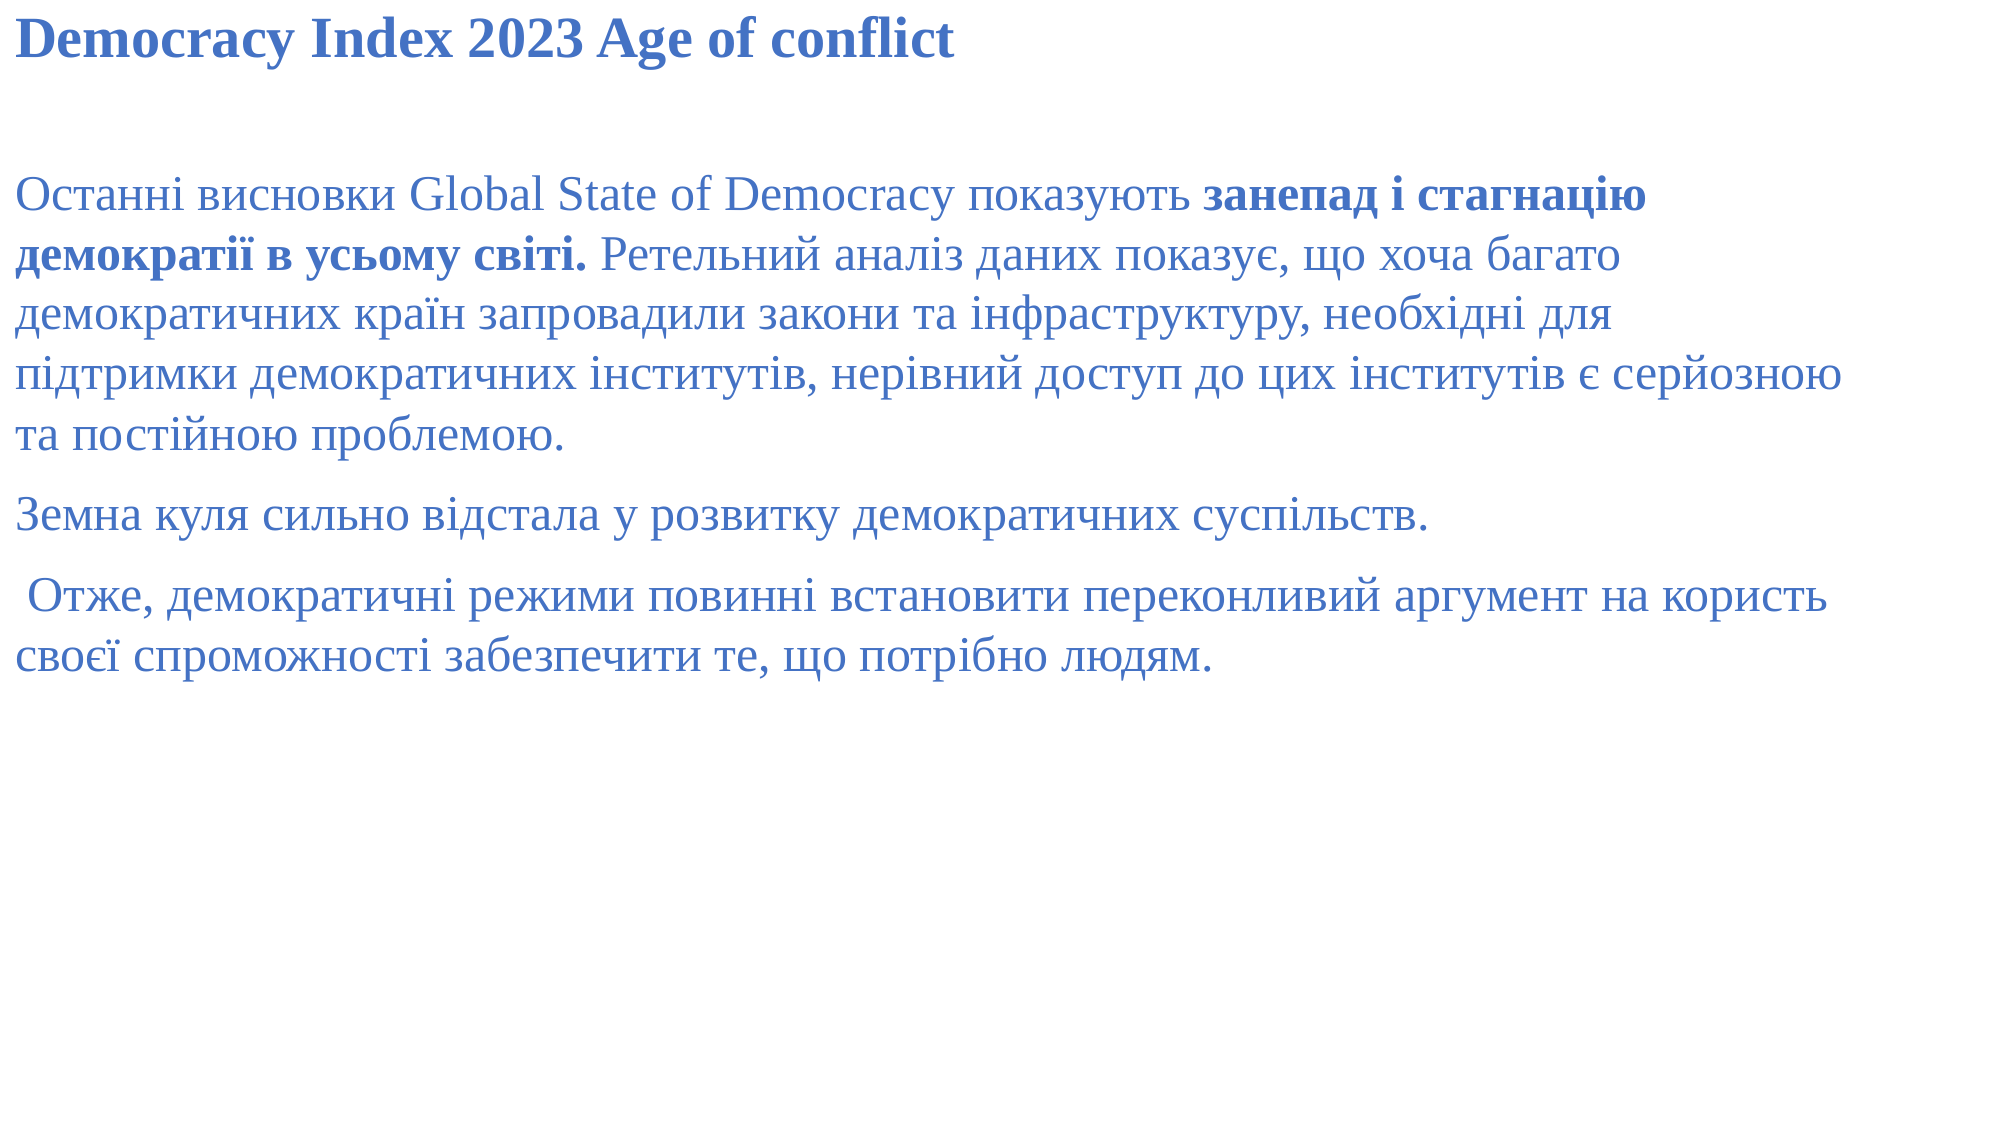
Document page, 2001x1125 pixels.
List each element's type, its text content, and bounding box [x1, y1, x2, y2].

list Democracy Index 2023 Age of conflict Останні висновки Global State of Democracy показують занепад і стагнацію демократії в усьому світі. Ретельний аналіз даних показує, що хоча багато демократичних країн запровадили закони та інфраструктуру, необхідні для підтримки демократичних інститутів, нерівний доступ до цих інститутів є серйозною та постійною проблемою. Земна куля сильно відстала у розвитку демократичних суспільств. Отже, демократичні режими повинні встановити переконливий аргумент на користь своєї спроможності забезпечити те, що потрібно людям. [0, 0, 1863, 1014]
